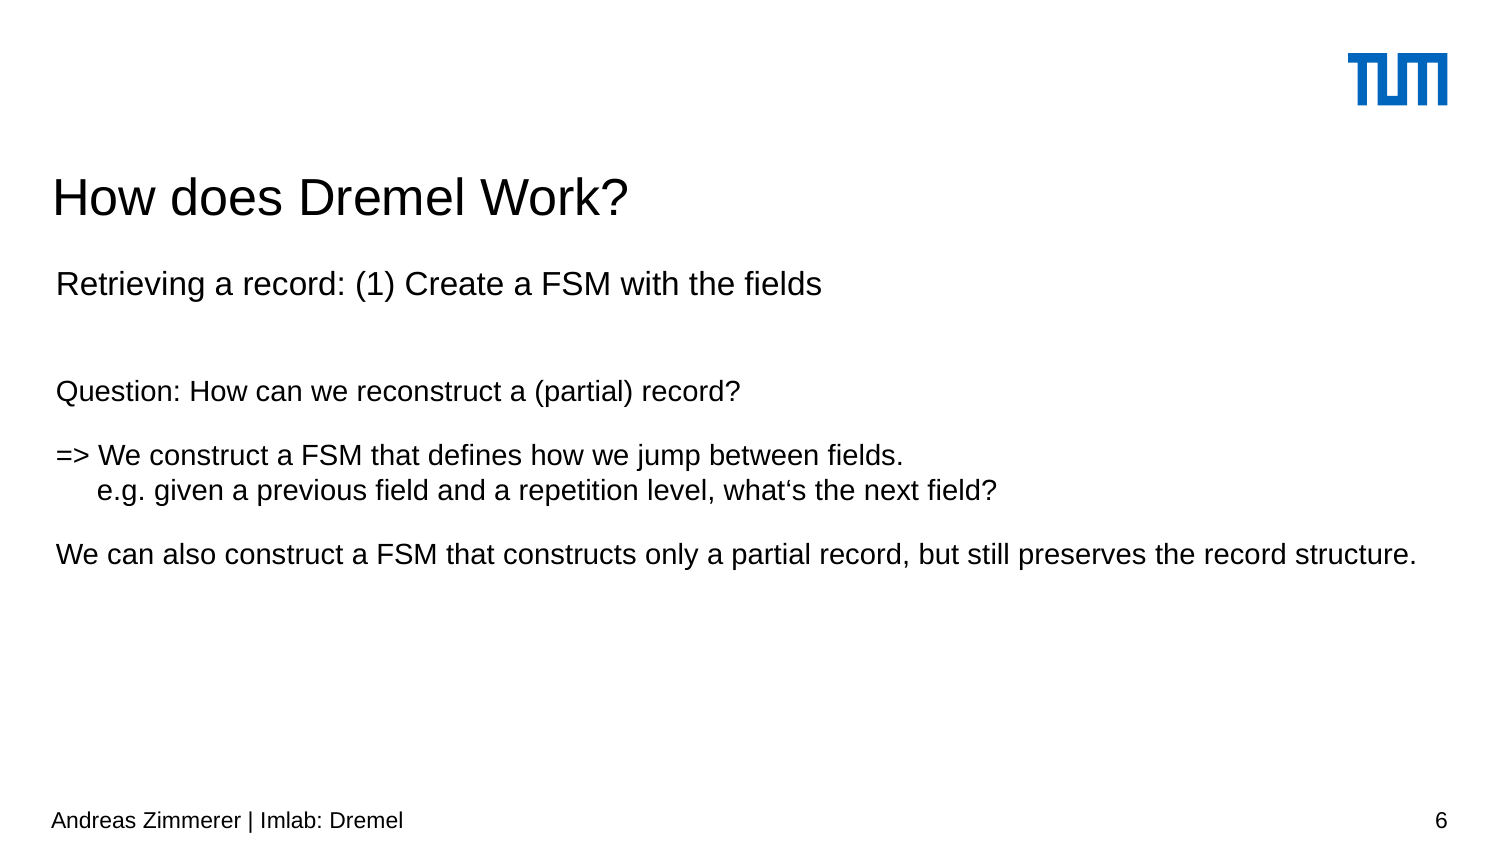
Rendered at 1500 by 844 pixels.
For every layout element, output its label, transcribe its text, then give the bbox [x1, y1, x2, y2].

list Retrieving a record: (1) Create a FSM with the fields Question: How can we reconstruct a (partial) record? => We construct a FSM that defines how we jump between fields. e.g. given a previous field and a repetition level, what‘s the next field? We can also construct a FSM that constructs only a partial record, but still preserves the record structure. [0, 262, 1449, 771]
title How does Dremel Work? [52, 159, 1449, 227]
slide_number <number> [1112, 796, 1448, 842]
footer Andreas Zimmerer | Imlab: Dremel [51, 796, 1112, 842]
